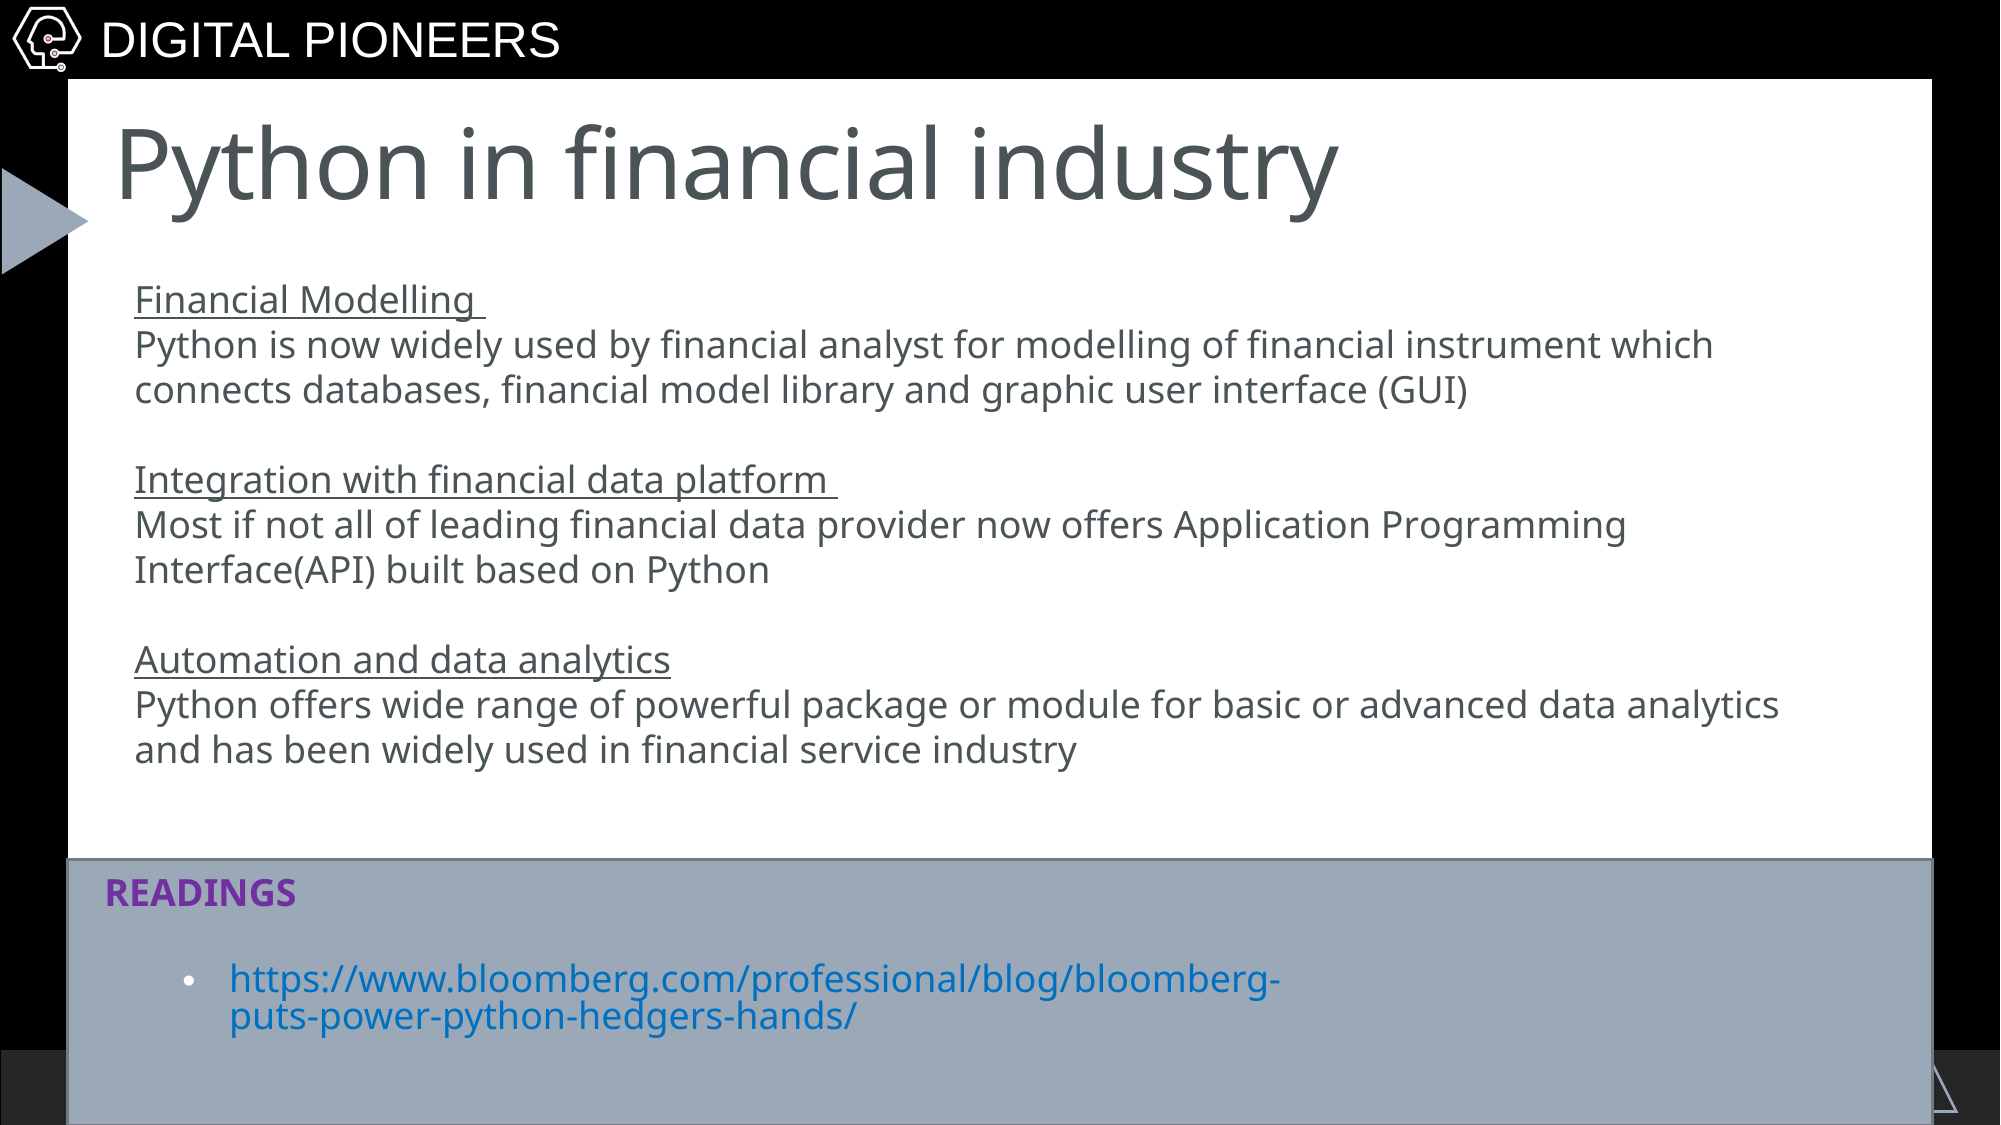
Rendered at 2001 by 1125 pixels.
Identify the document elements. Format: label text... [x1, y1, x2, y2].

picture [7, 5, 85, 73]
text_box DIGITAL PIONEERS [85, 0, 596, 76]
text_box READINGS [89, 861, 326, 922]
text_box [68, 860, 1933, 1125]
text_box https://www.bloomberg.com/professional/blog/bloomberg-puts-power-python-hedgers-hands/ [167, 947, 1314, 1100]
text_box Financial Modelling Python is now widely used by financial analyst for modelling of financial instrument which connects databases, financial model library and graphic user interface (GUI) Integration with financial data platform Most if not all of leading financial data provider now offers Application Programming Interface(API) built based on Python Automation and data analytics Python offers wide range of powerful package or module for basic or advanced data analytics and has been widely used in financial service industry [119, 268, 1842, 830]
title Python in financial industry [98, 93, 1813, 243]
